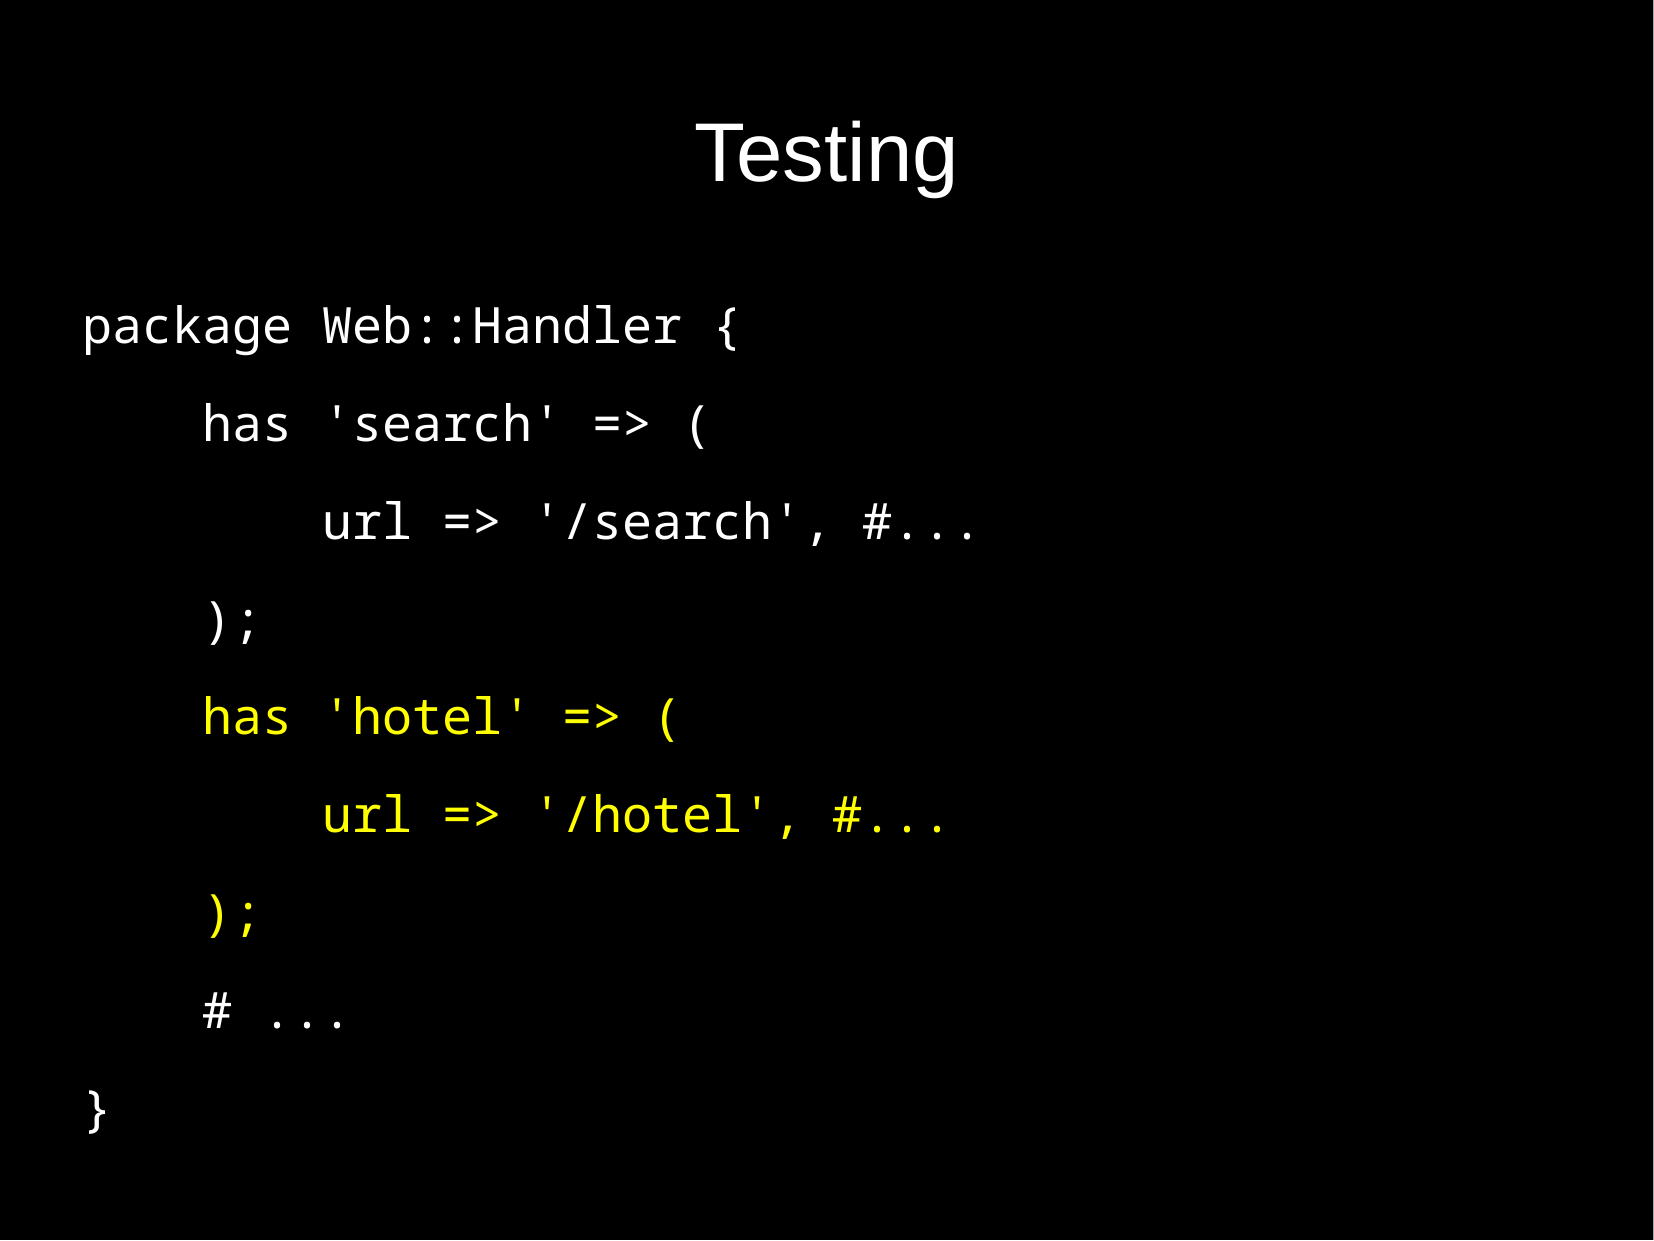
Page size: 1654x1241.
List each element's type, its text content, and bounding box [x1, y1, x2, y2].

title Testing [82, 49, 1571, 257]
list package Web::Handler { has 'search' => ( url => '/search', #... ); has 'hotel' => ( url => '/hotel', #... ); # ... } [82, 290, 1538, 1241]
